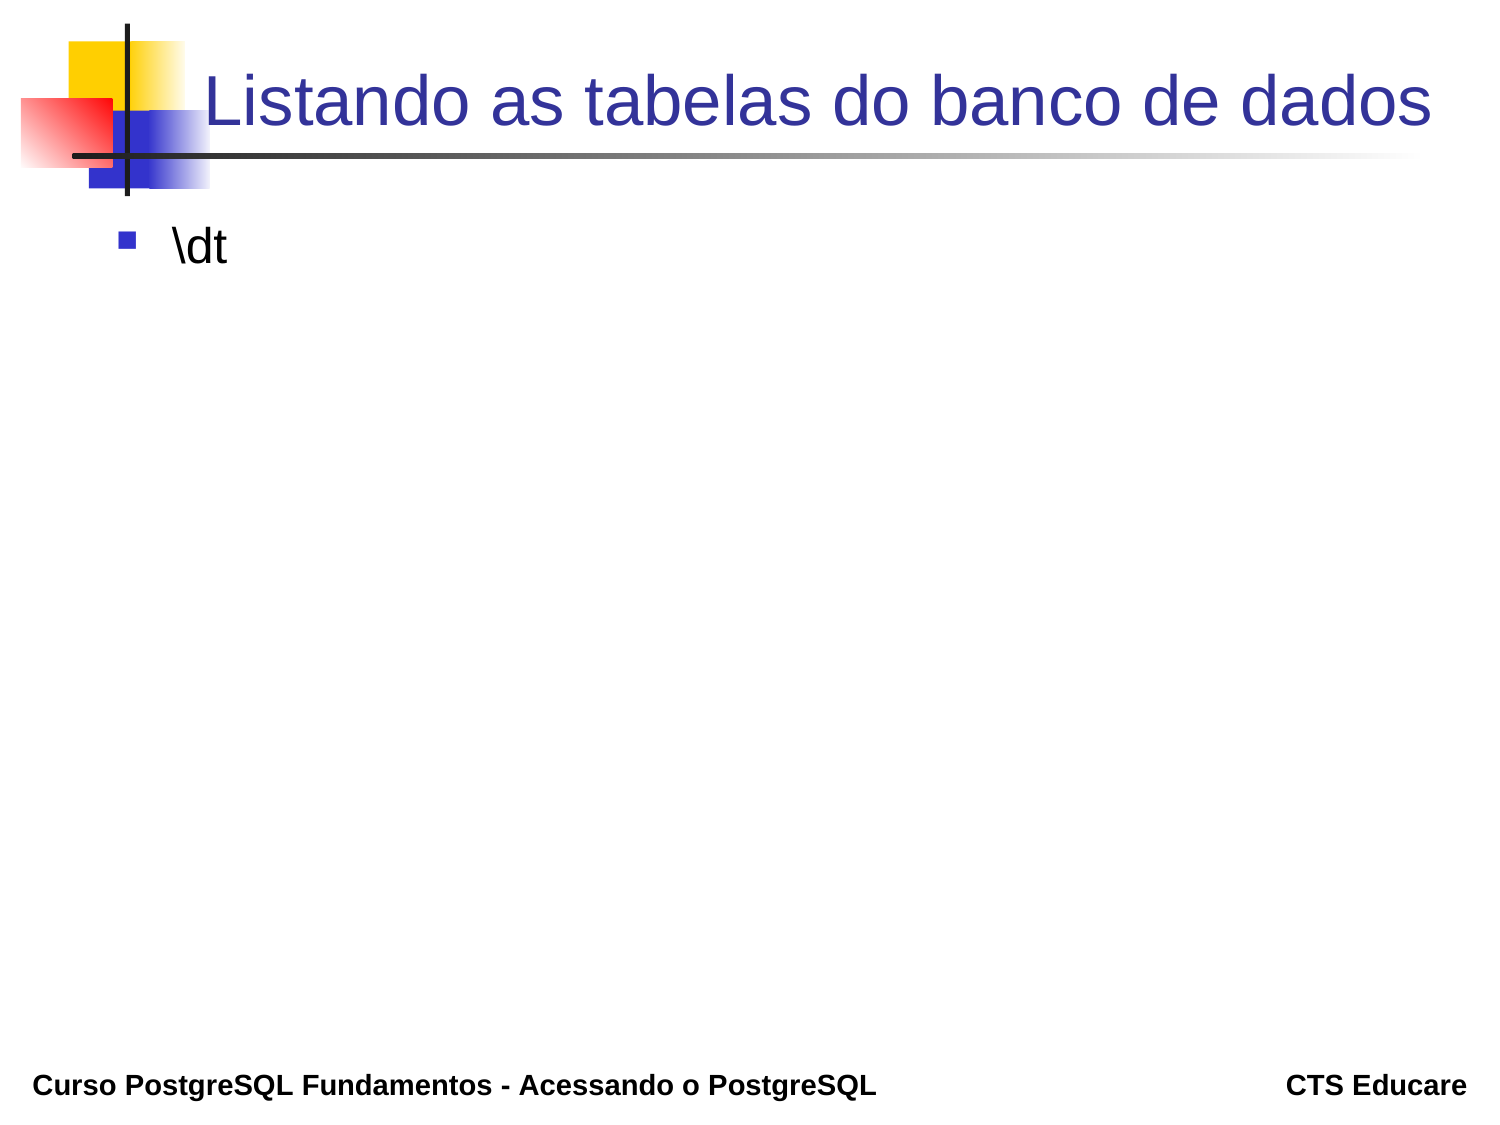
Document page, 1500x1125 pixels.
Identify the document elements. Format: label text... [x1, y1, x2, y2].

text_box Listando as tabelas do banco de dados [188, 46, 1468, 149]
text_box \dt [100, 206, 1447, 1024]
